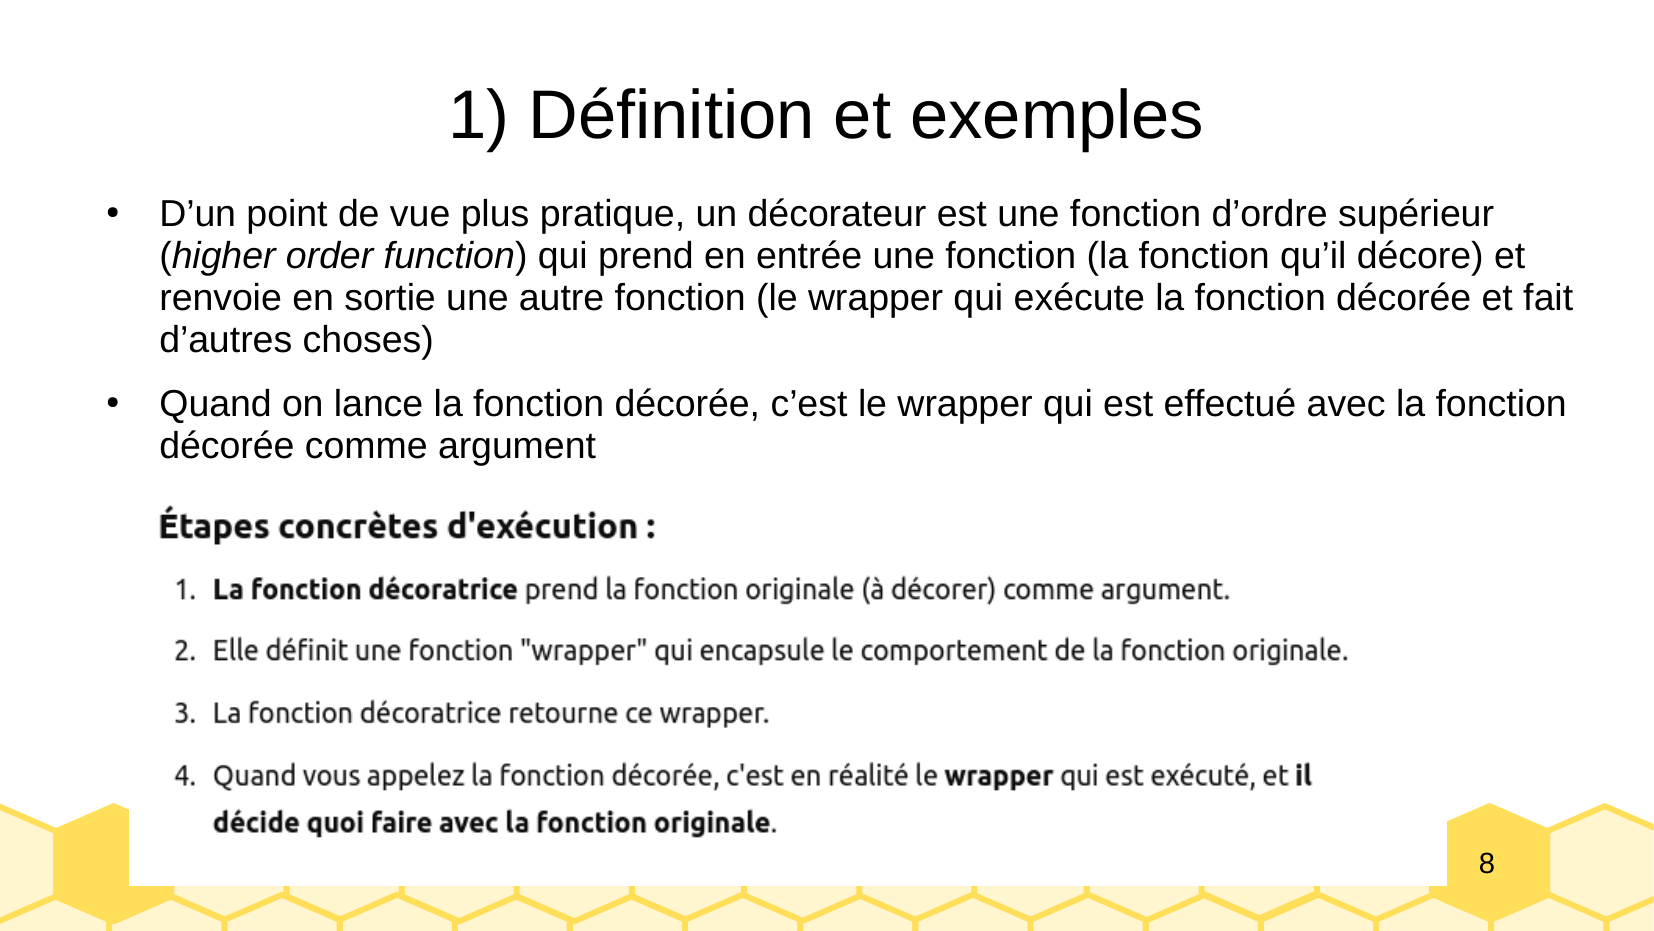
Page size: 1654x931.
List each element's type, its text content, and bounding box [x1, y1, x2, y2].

list D’un point de vue plus pratique, un décorateur est une fonction d’ordre supérieur (higher order function) qui prend en entrée une fonction (la fonction qu’il décore) et renvoie en sortie une autre fonction (le wrapper qui exécute la fonction décorée et fait d’autres choses) Quand on lance la fonction décorée, c’est le wrapper qui est effectué avec la fonction décorée comme argument [88, 192, 1577, 732]
picture [129, 479, 1447, 886]
title 1) Définition et exemples [82, 37, 1571, 193]
